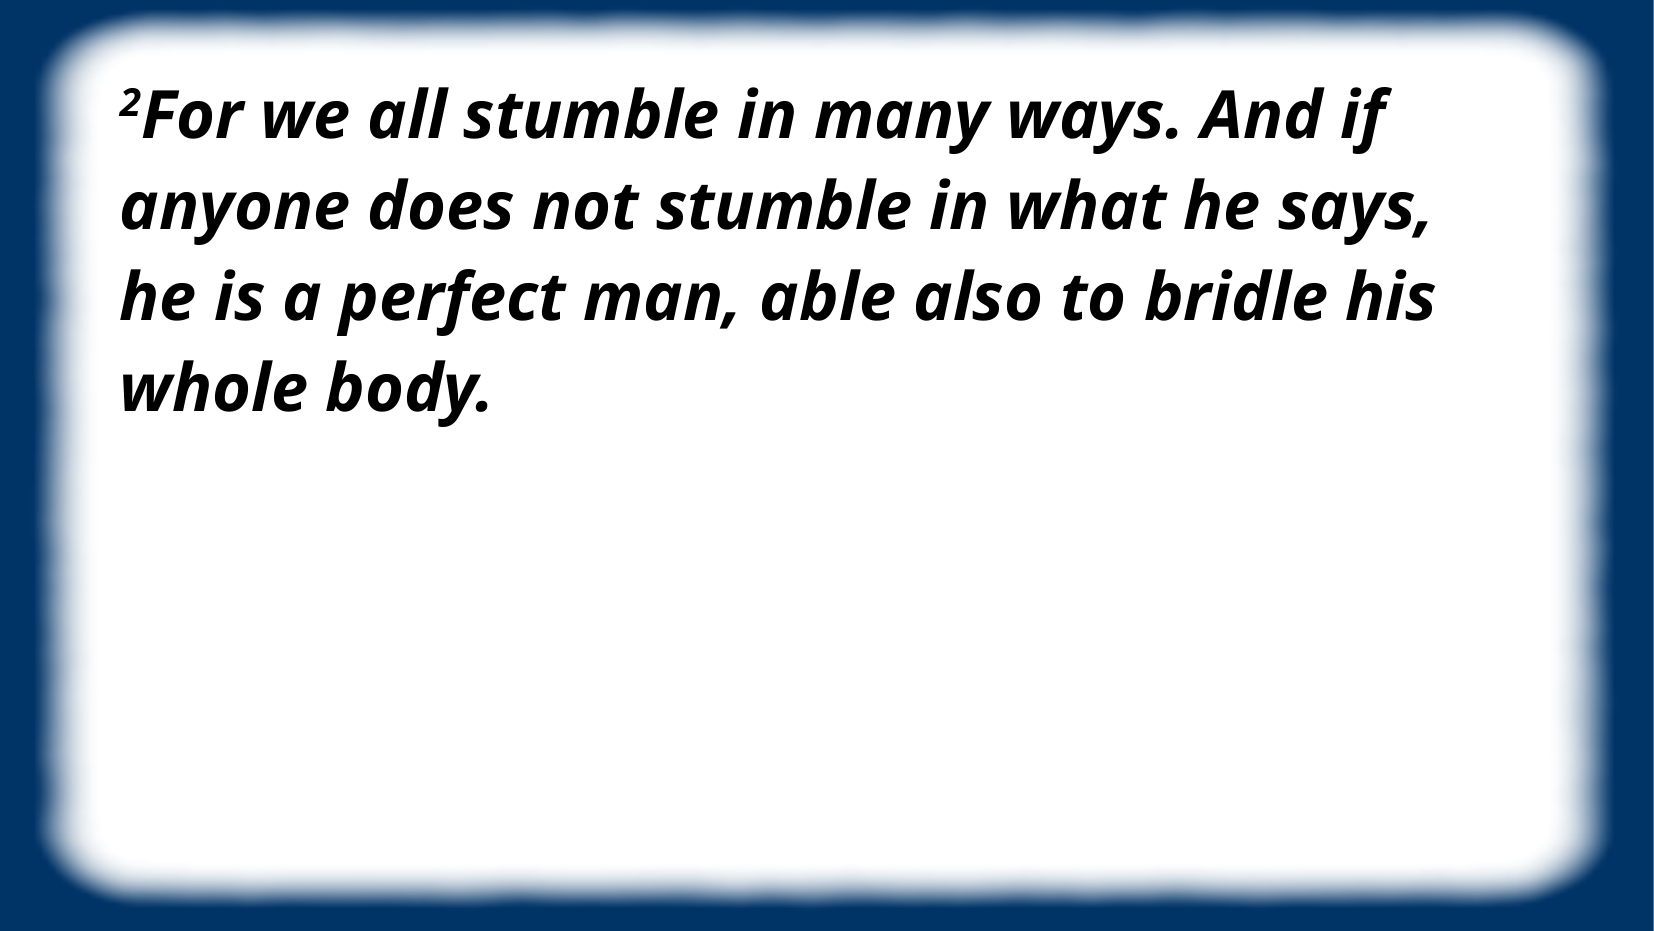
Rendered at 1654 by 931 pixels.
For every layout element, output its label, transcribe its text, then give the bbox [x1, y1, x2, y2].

picture [0, 0, 1654, 931]
text_box 2For we all stumble in many ways. And if anyone does not stumble in what he says, he is a perfect man, able also to bridle his whole body. [105, 60, 1546, 430]
